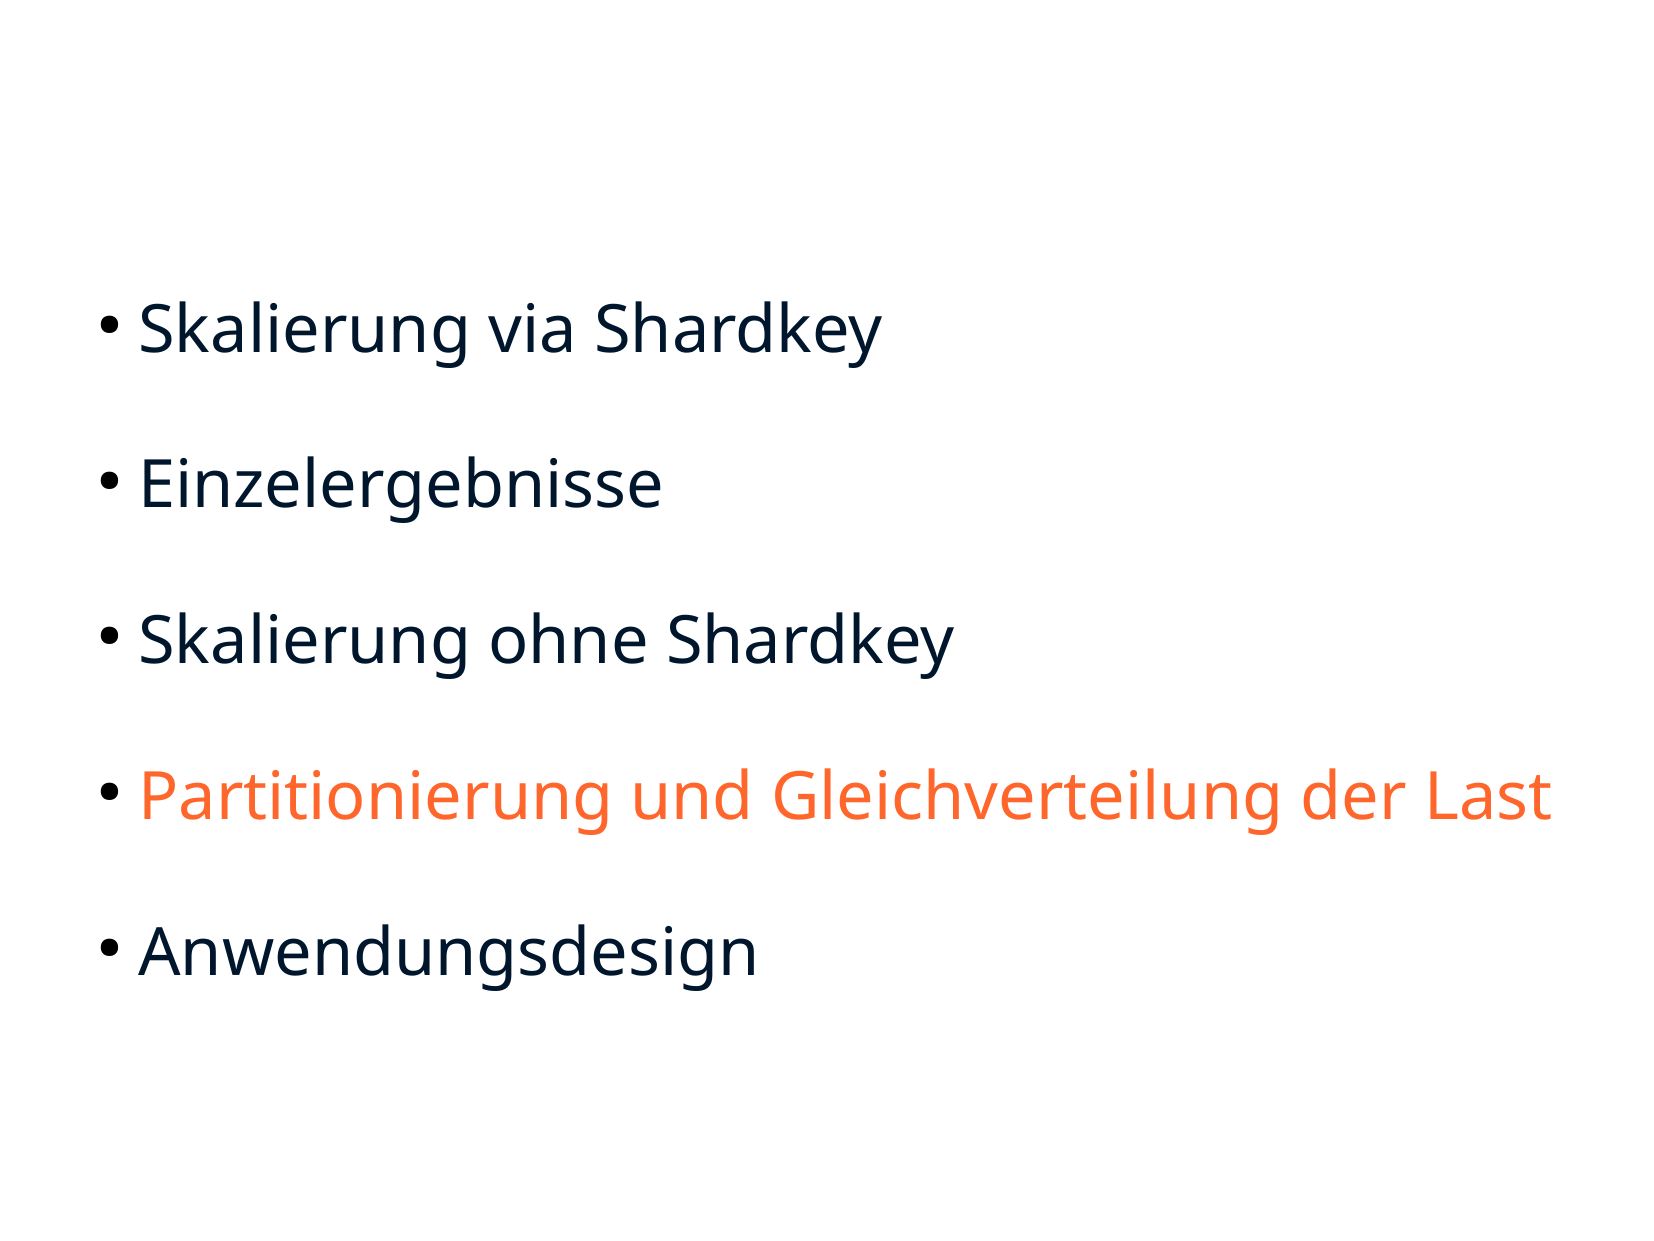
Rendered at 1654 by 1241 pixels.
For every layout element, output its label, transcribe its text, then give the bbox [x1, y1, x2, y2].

text_box Skalierung via Shardkey Einzelergebnisse Skalierung ohne Shardkey Partitionierung und Gleichverteilung der Last Anwendungsdesign [82, 106, 1630, 1113]
